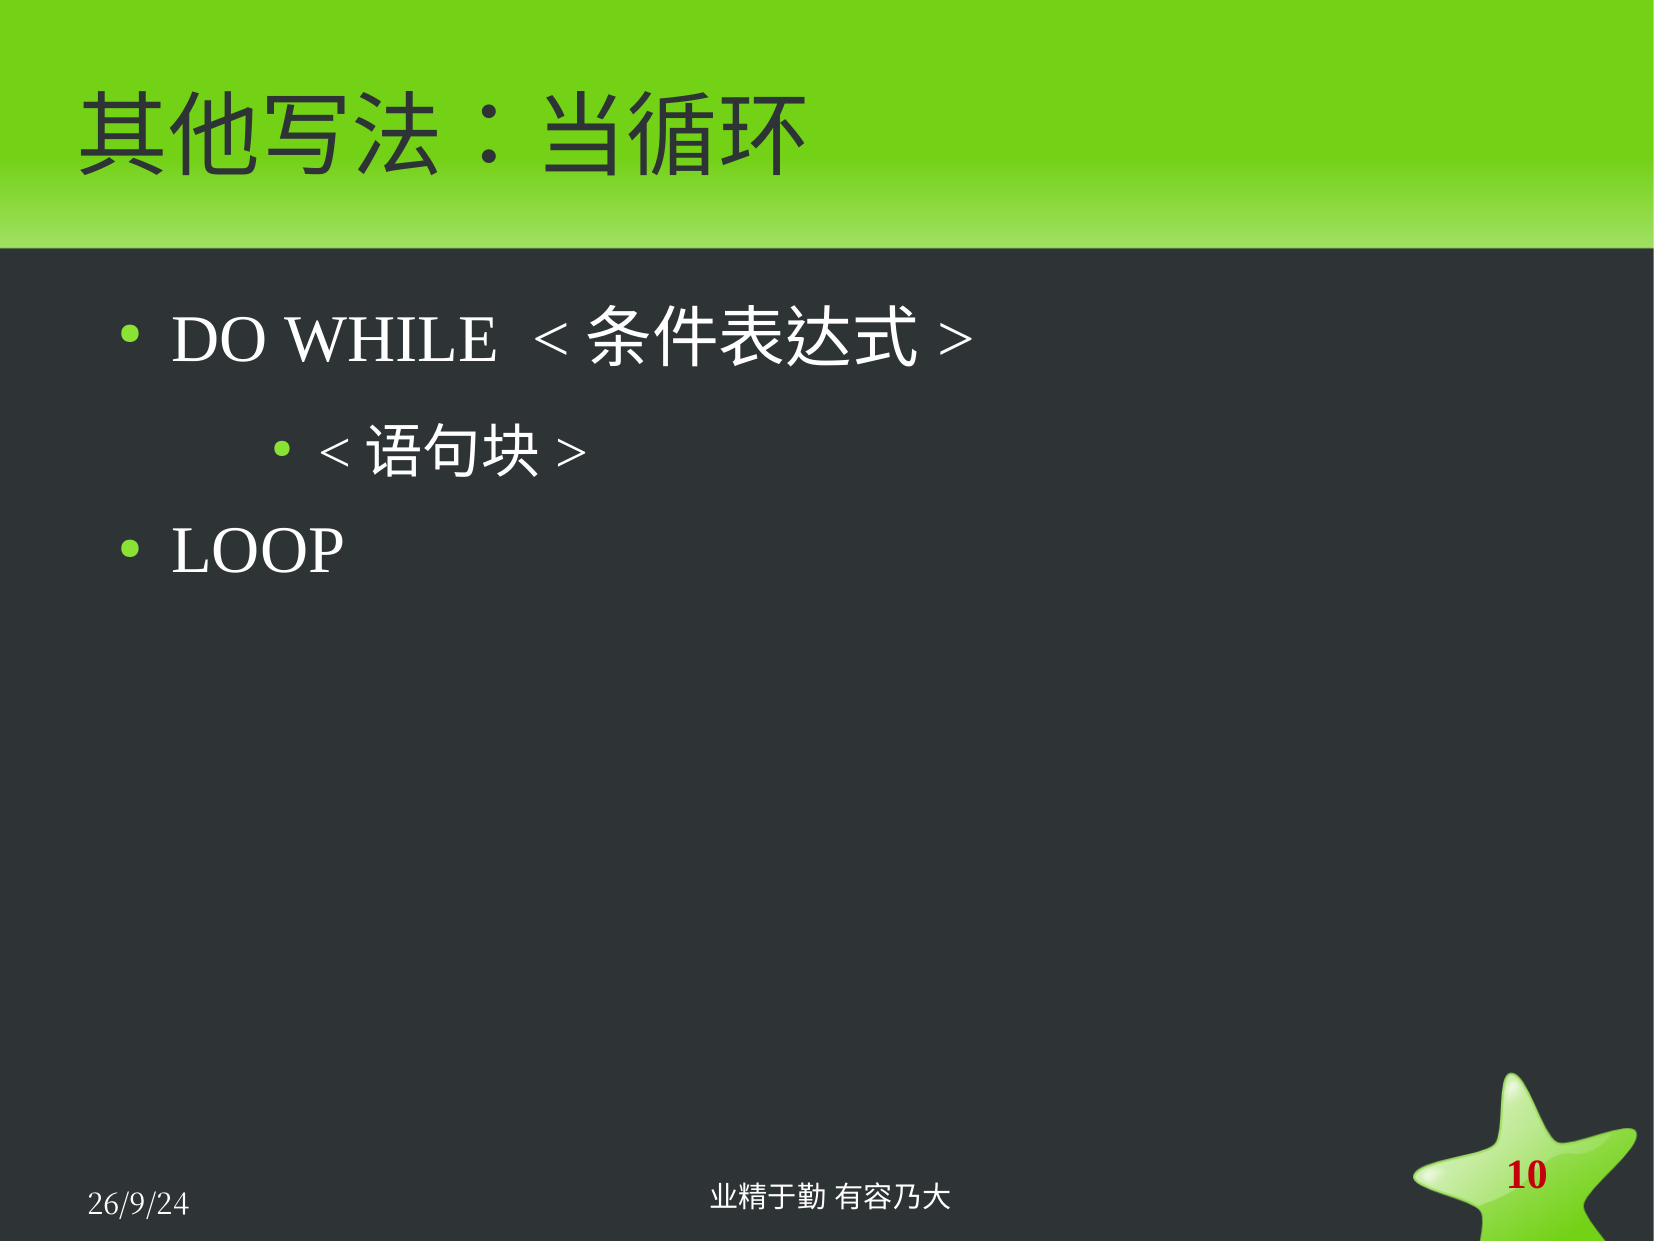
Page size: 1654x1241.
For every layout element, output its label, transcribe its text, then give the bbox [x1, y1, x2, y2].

title 其他写法：当循环 [76, 29, 1565, 237]
picture [0, 0, 1654, 1241]
list DO WHILE <条件表达式> <语句块> LOOP [82, 290, 1571, 1109]
